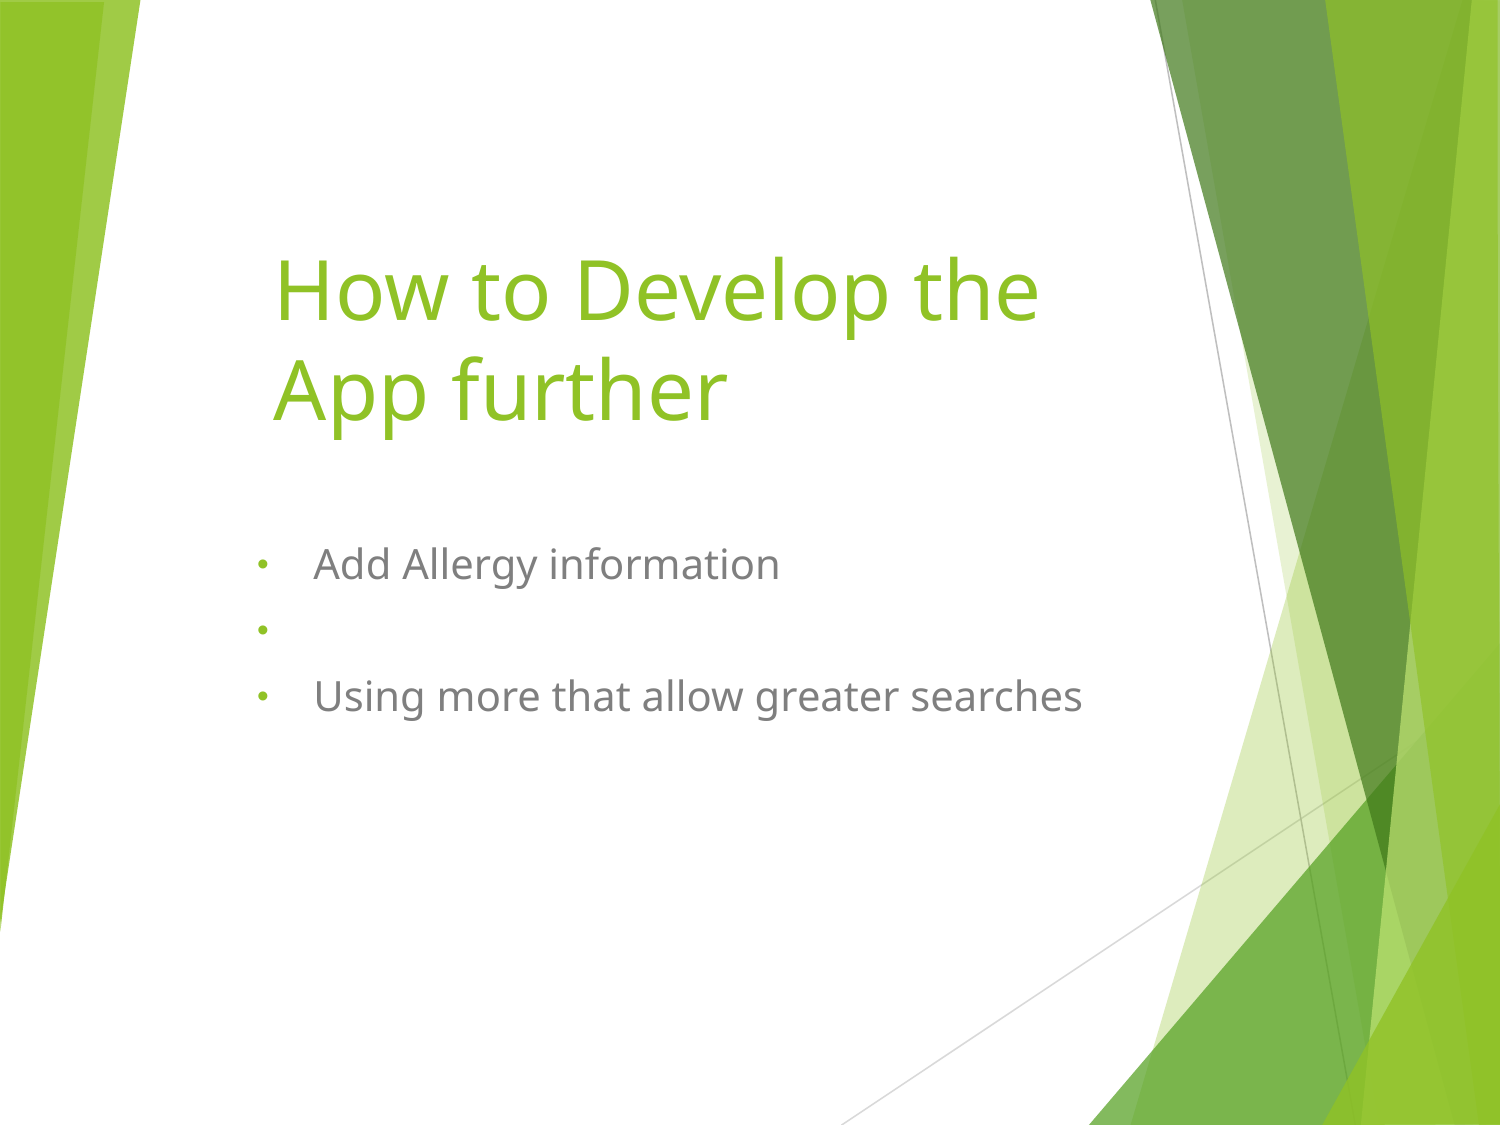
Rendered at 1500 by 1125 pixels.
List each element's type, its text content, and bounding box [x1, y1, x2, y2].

title How to Develop the App further [258, 207, 1195, 445]
subtitle Add Allergy information Using more that allow greater searches [242, 465, 1142, 932]
text_box [0, 2, 105, 932]
